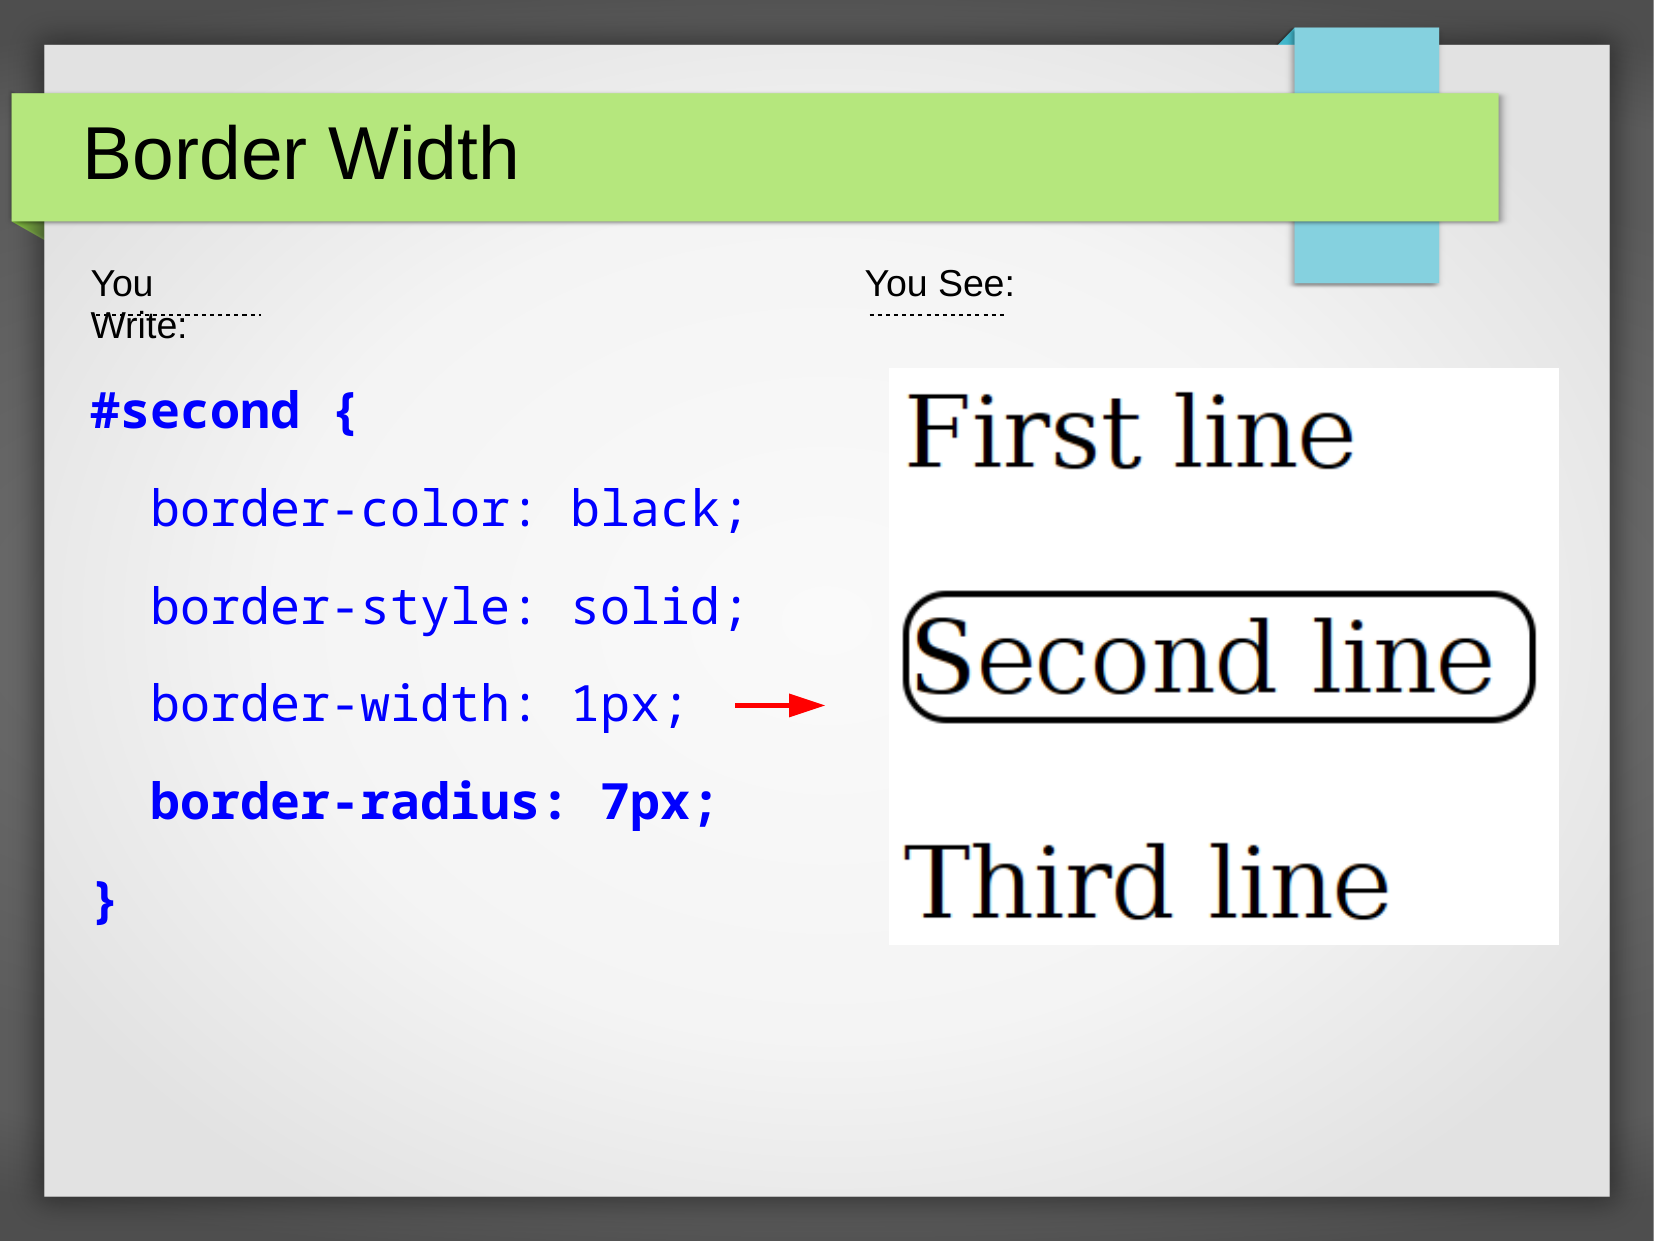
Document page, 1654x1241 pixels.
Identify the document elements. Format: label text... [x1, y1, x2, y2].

text_box You Write: [75, 255, 277, 313]
text_box You See: [849, 255, 1030, 313]
title Border Width [82, 94, 1264, 213]
list #second { border-color: black; border-style: solid; border-width: 1px; border-radius: 7px; } [90, 375, 946, 1156]
picture [0, 0, 1654, 1241]
